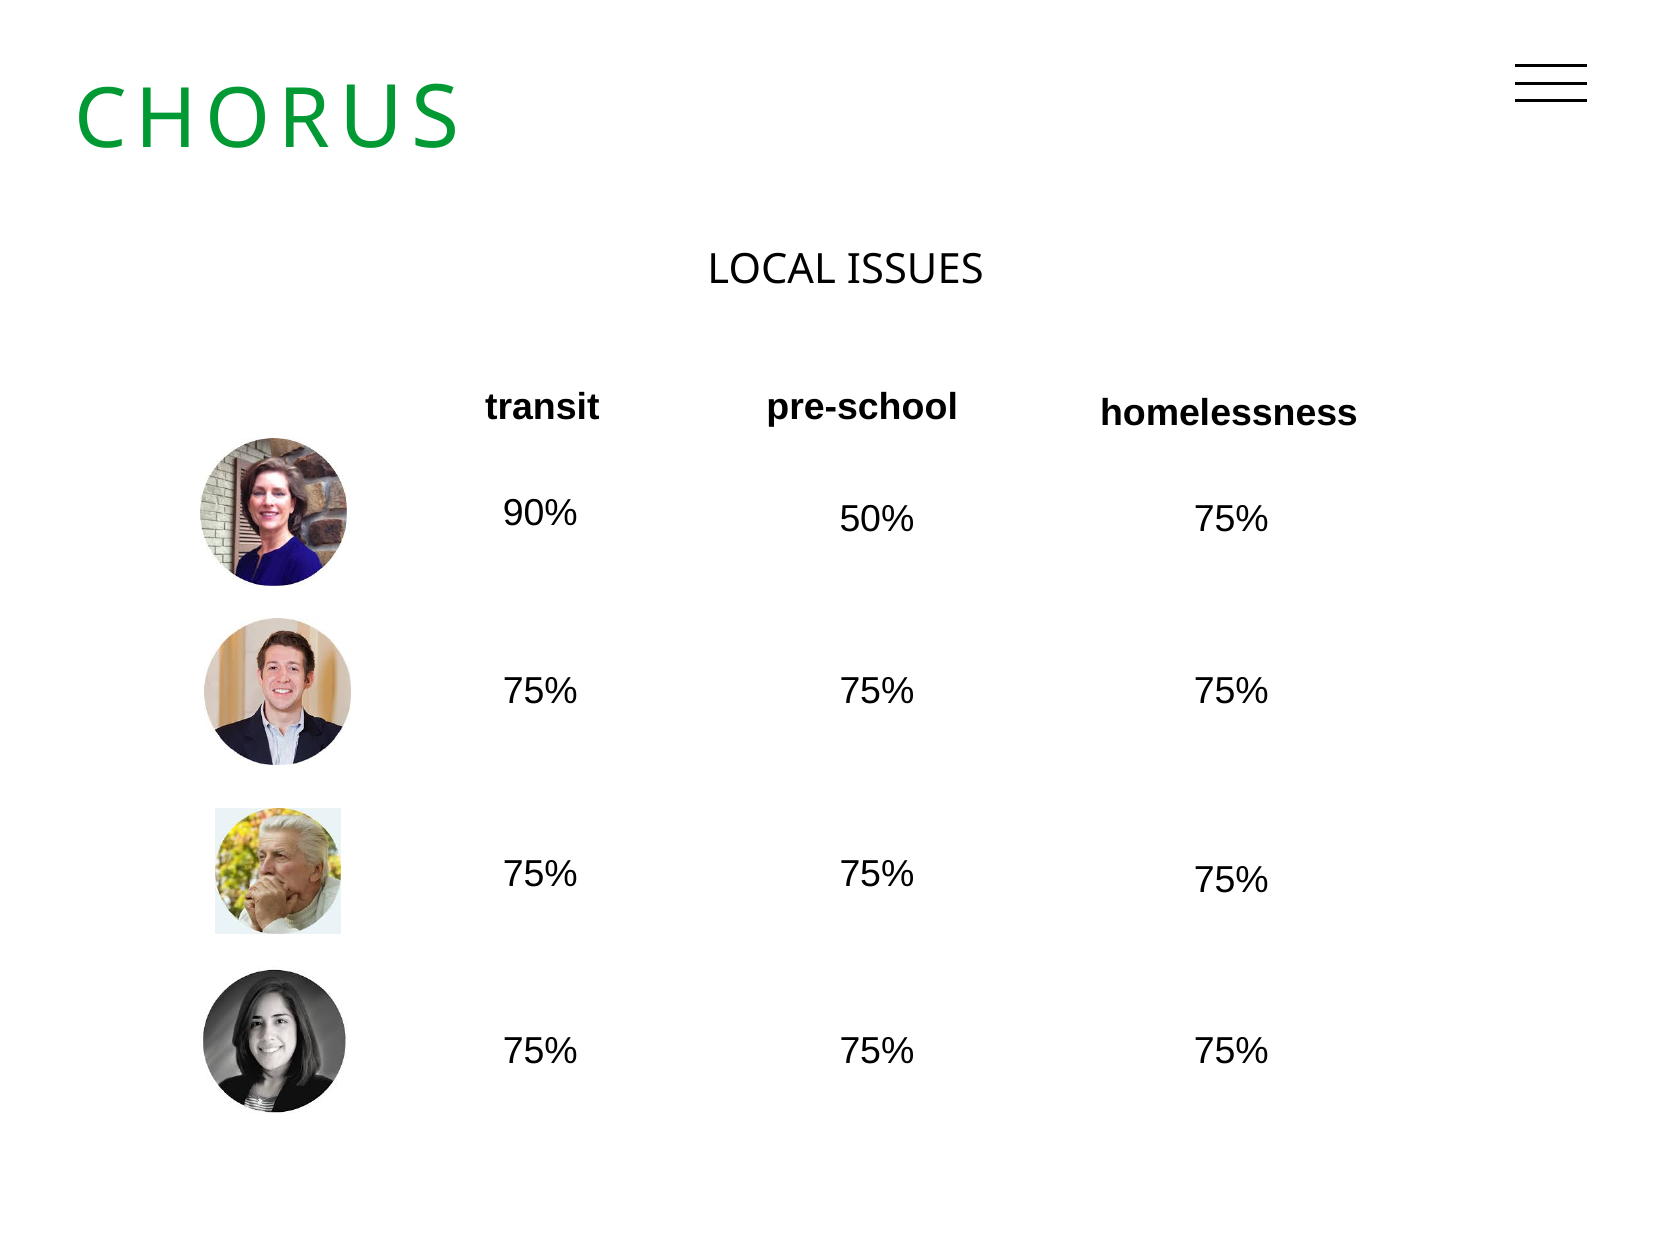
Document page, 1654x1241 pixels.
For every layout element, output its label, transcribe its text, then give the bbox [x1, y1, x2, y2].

text_box 50% [824, 490, 930, 547]
list LOCAL ISSUES [592, 239, 1028, 326]
text_box 75% [1179, 850, 1284, 907]
text_box transit [470, 378, 615, 435]
text_box 75% [1179, 1021, 1284, 1079]
text_box 75% [824, 844, 930, 902]
text_box pre-school [751, 377, 973, 435]
text_box 75% [488, 1021, 593, 1079]
text_box 75% [824, 1021, 930, 1079]
text_box 75% [824, 661, 930, 718]
text_box CHORUS [60, 46, 533, 175]
picture [200, 966, 348, 1114]
text_box homelessness [1085, 383, 1374, 440]
text_box 75% [488, 661, 593, 718]
picture [204, 618, 351, 765]
picture [215, 808, 341, 934]
text_box 90% [488, 484, 593, 541]
text_box 75% [488, 844, 593, 902]
text_box 75% [1179, 490, 1284, 547]
text_box 75% [1179, 661, 1284, 718]
picture [200, 438, 347, 586]
